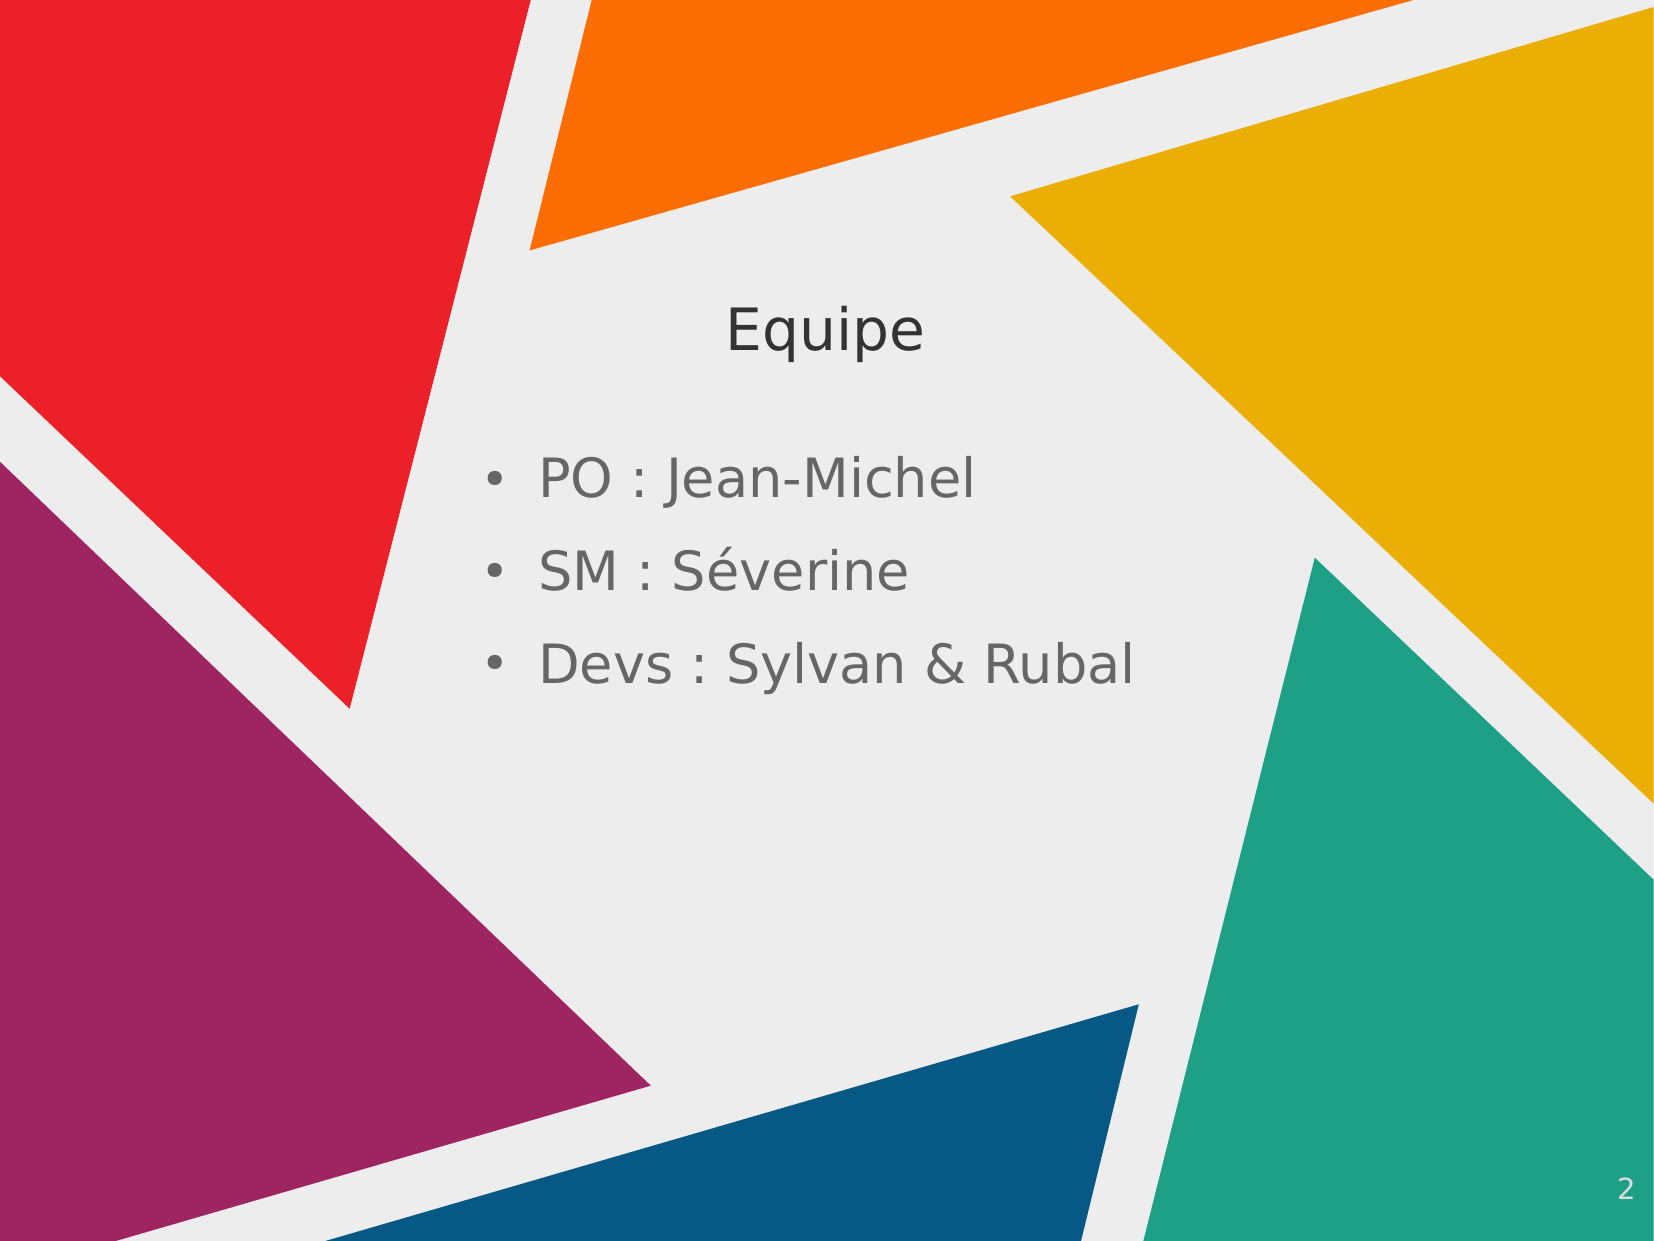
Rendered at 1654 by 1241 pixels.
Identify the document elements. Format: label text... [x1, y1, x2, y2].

list PO : Jean-Michel SM : Séverine Devs : Sylvan & Rubal [467, 447, 1191, 1005]
title Equipe [467, 226, 1185, 434]
